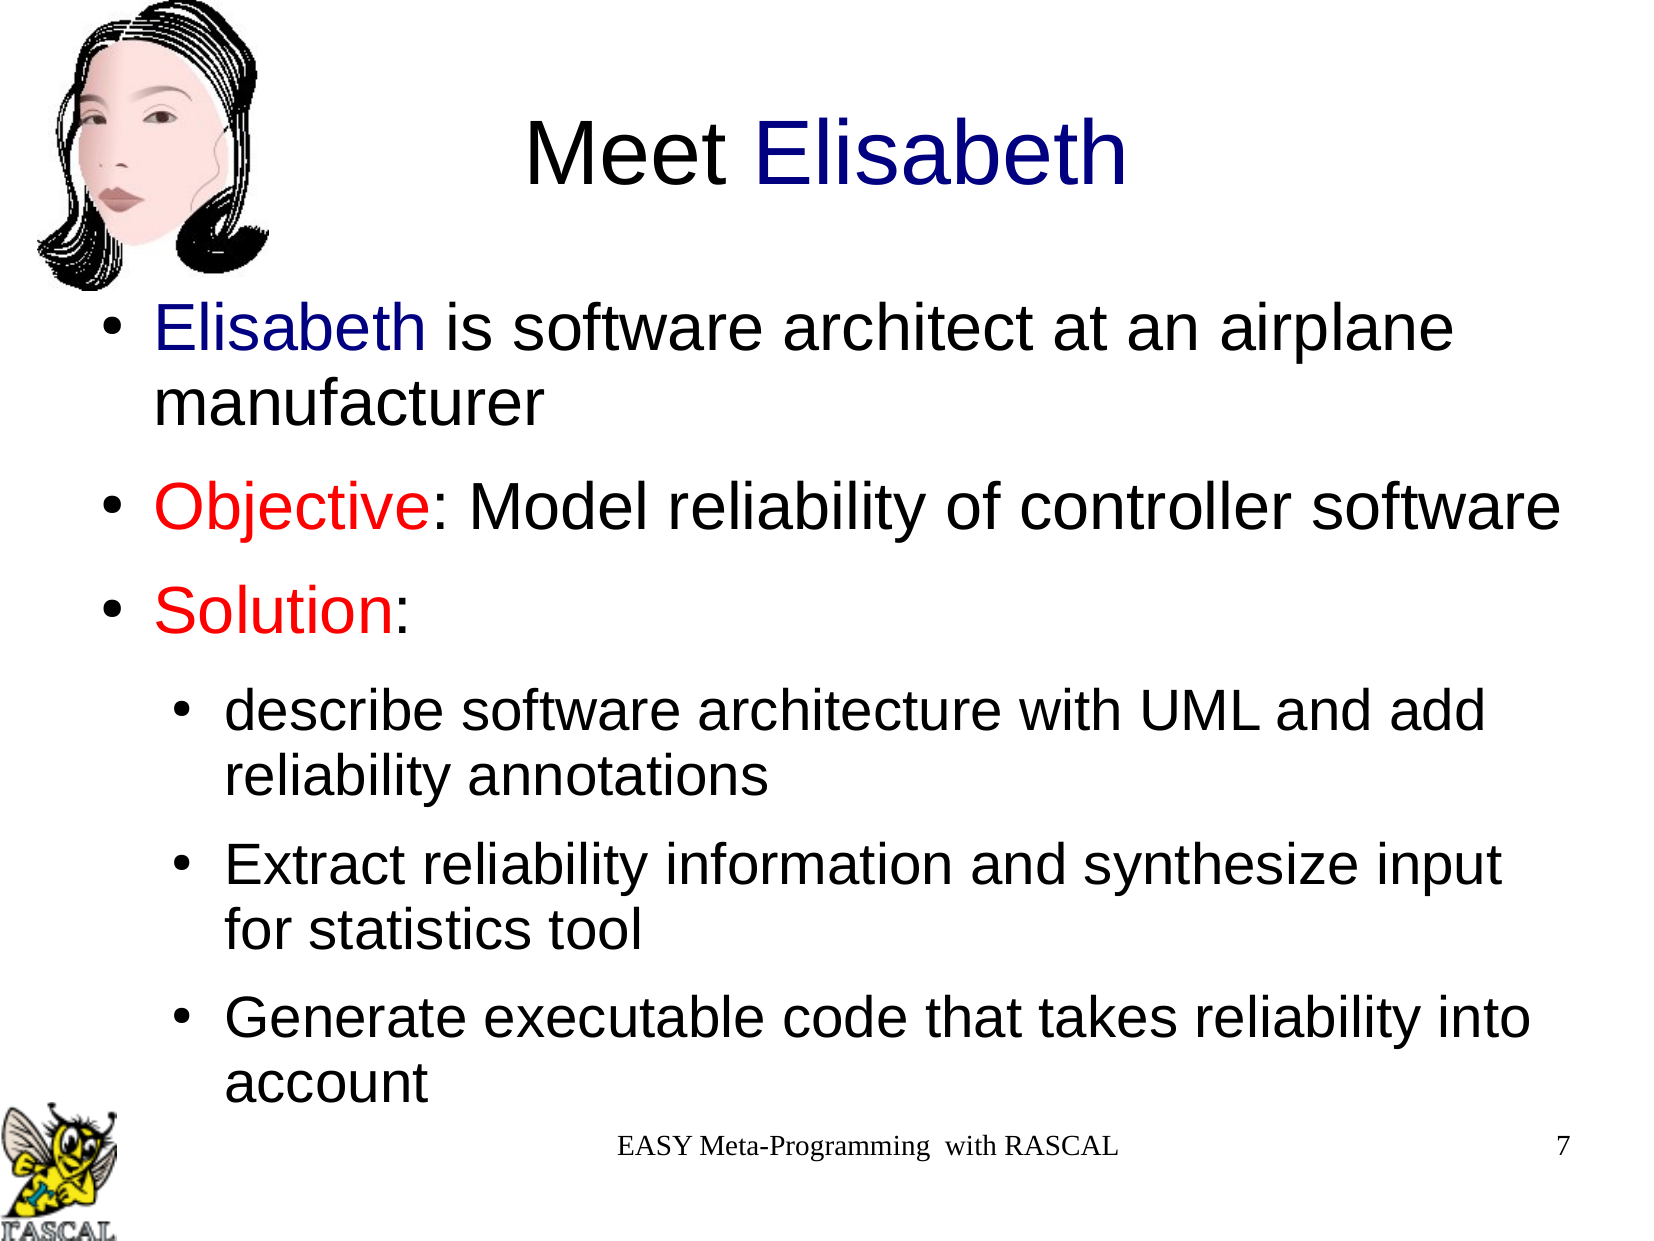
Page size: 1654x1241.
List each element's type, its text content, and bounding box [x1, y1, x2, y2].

picture [0, 1102, 117, 1241]
title Meet Elisabeth [269, 49, 1571, 257]
picture [37, 0, 269, 291]
list Elisabeth is software architect at an airplane manufacturer Objective: Model reliability of controller software Solution: describe software architecture with UML and add reliability annotations Extract reliability information and synthesize input for statistics tool Generate executable code that takes reliability into account [82, 290, 1571, 1109]
